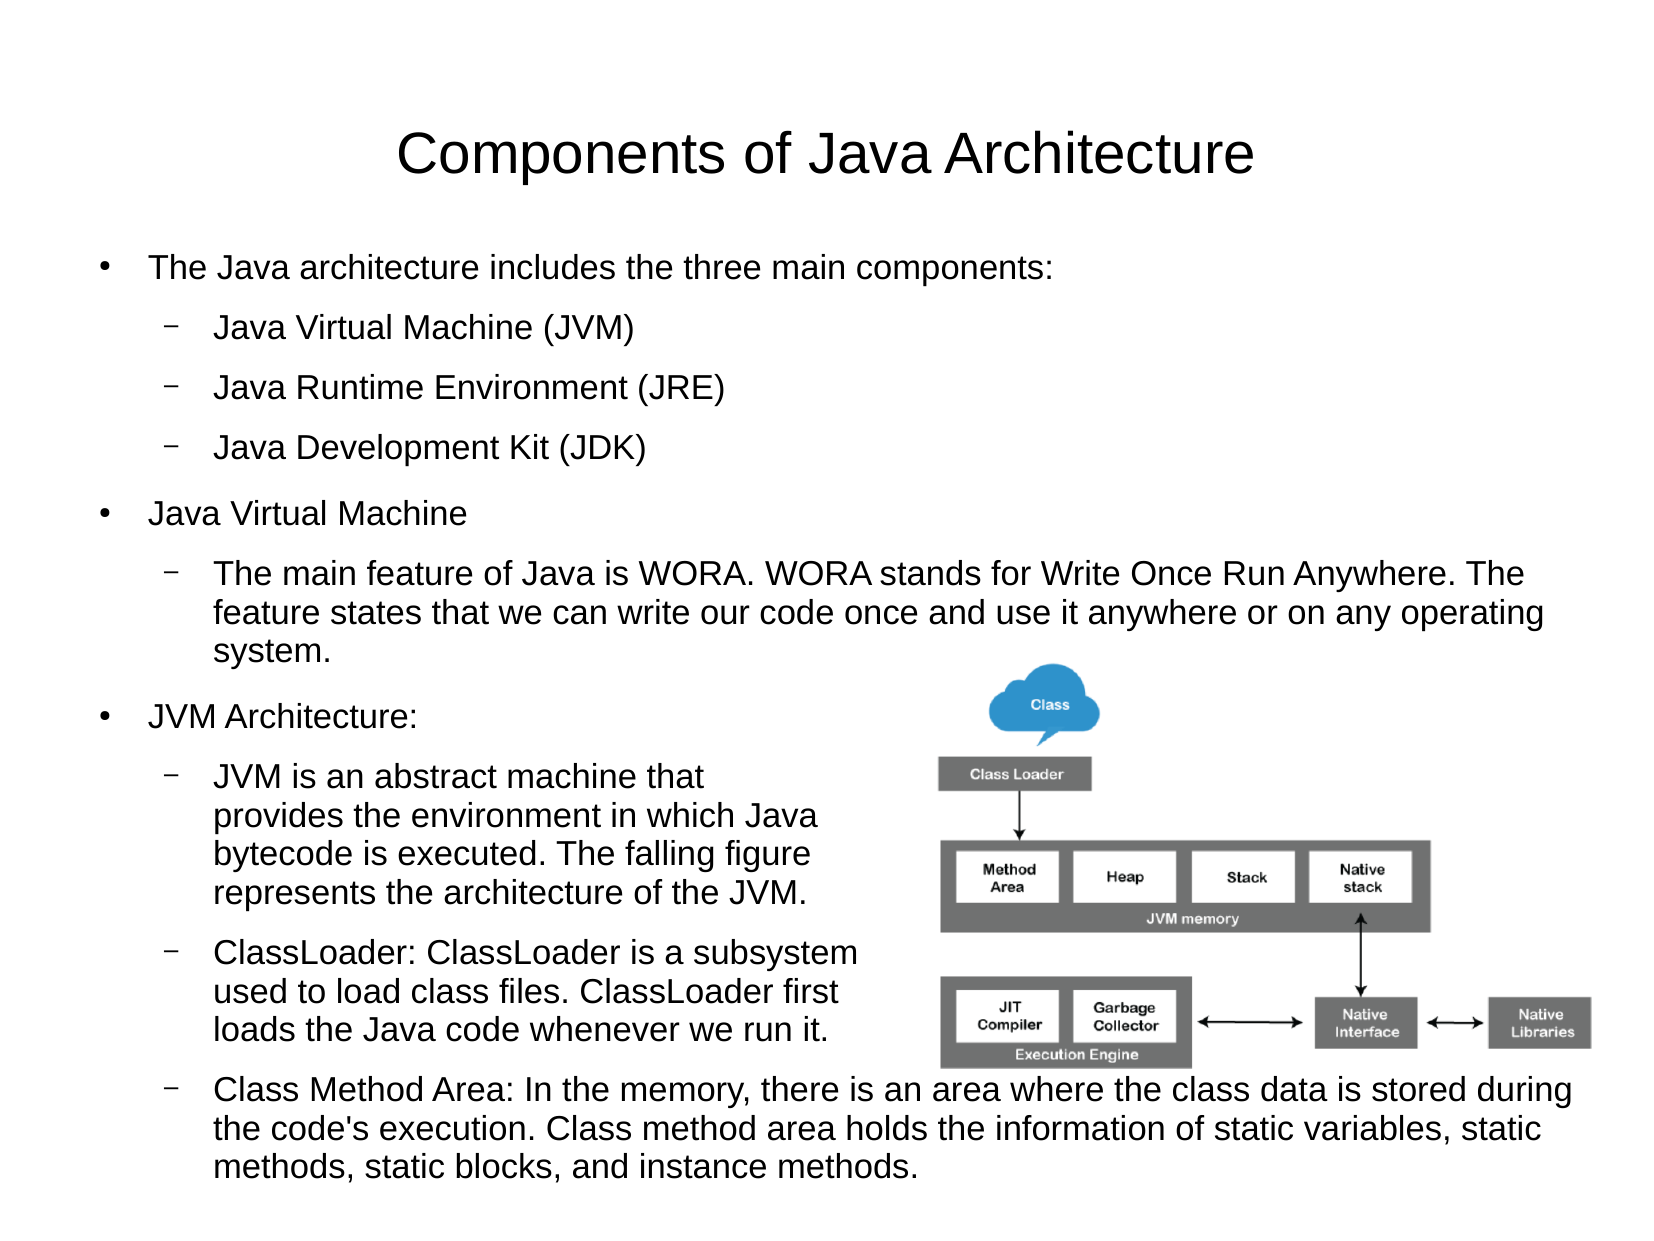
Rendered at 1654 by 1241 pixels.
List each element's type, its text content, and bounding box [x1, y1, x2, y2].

list The Java architecture includes the three main components: Java Virtual Machine (JVM) Java Runtime Environment (JRE) Java Development Kit (JDK) Java Virtual Machine The main feature of Java is WORA. WORA stands for Write Once Run Anywhere. The feature states that we can write our code once and use it anywhere or on any operating system. JVM Architecture: JVM is an abstract machine that provides the environment in which Java bytecode is executed. The falling figure represents the architecture of the JVM. ClassLoader: ClassLoader is a subsystem used to load class files. ClassLoader first loads the Java code whenever we run it. Class Method Area: In the memory, there is an area where the class data is stored during the code's execution. Class method area holds the information of static variables, static methods, static blocks, and instance methods. [82, 248, 1612, 1192]
title Components of Java Architecture [82, 49, 1571, 248]
picture [936, 646, 1593, 1070]
